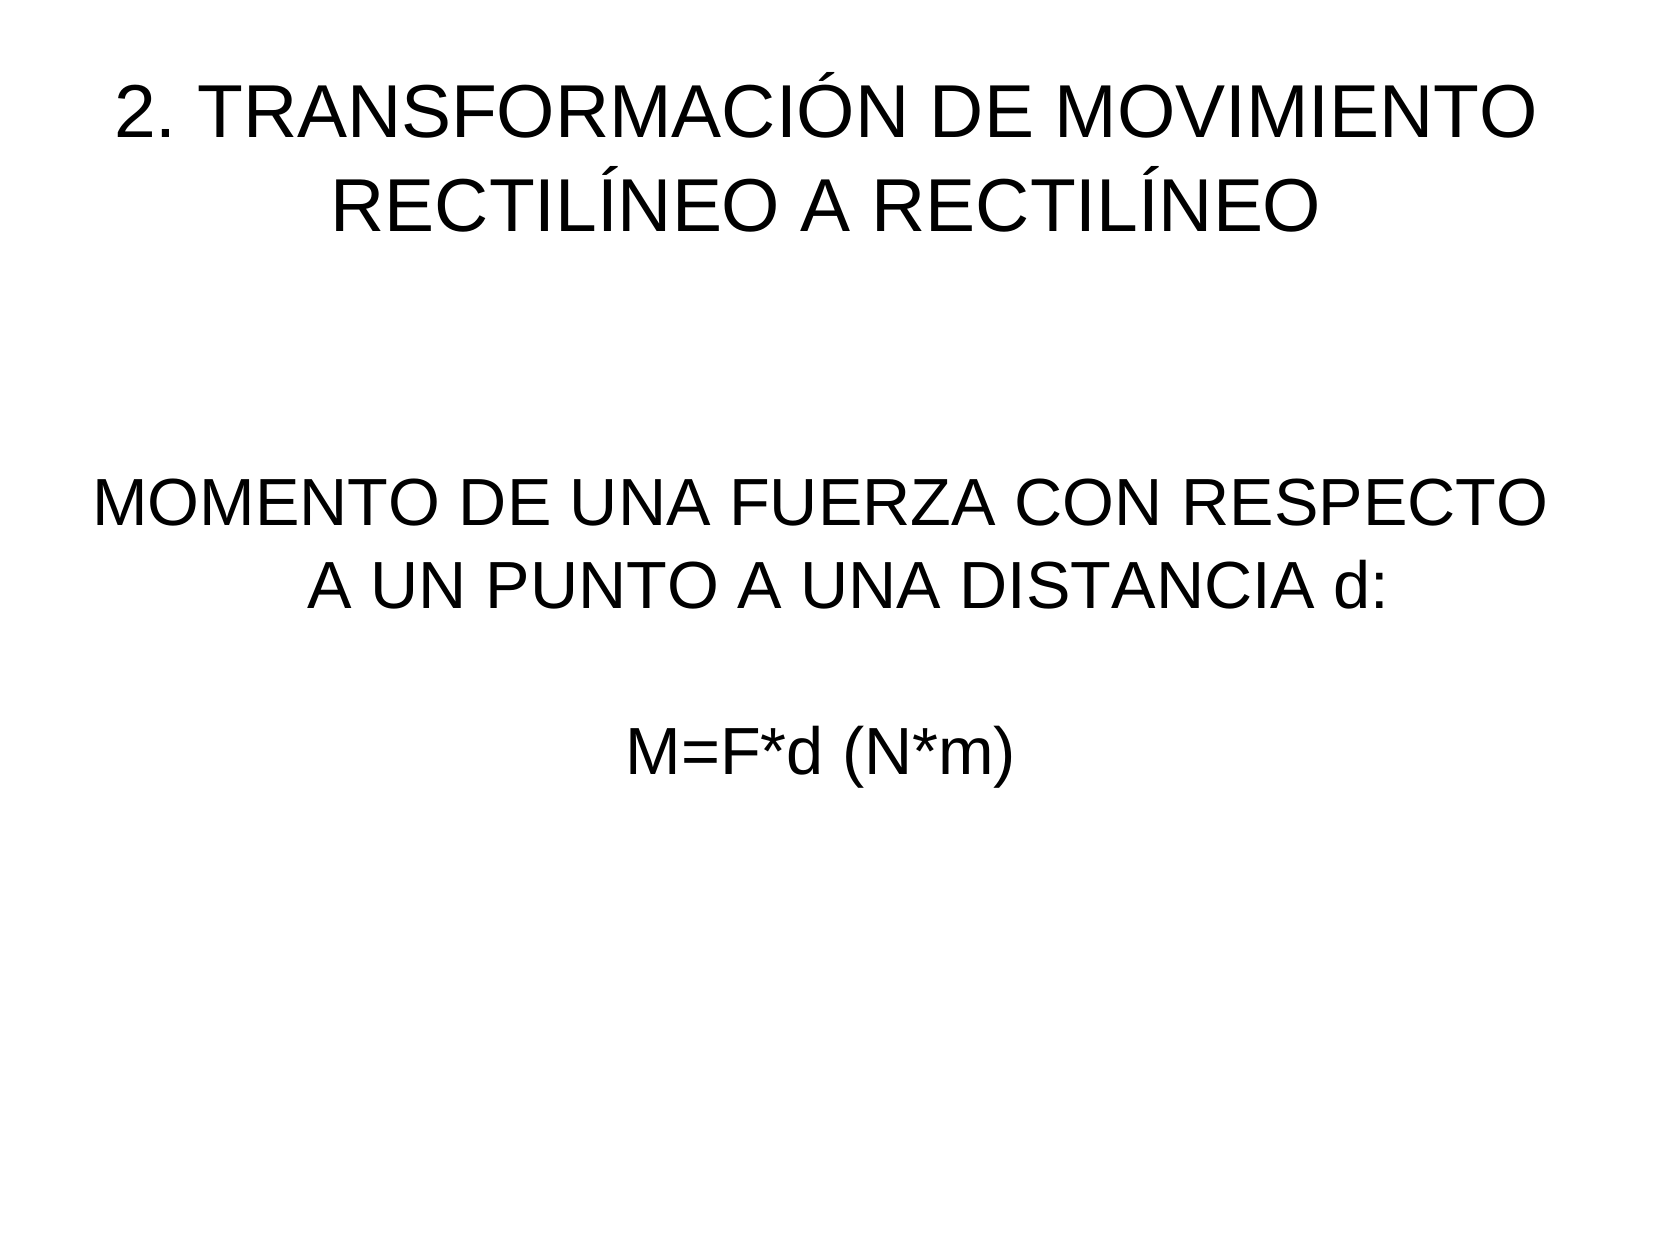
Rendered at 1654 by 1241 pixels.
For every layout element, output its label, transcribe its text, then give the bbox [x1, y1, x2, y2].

text_box MOMENTO DE UNA FUERZA CON RESPECTO A UN PUNTO A UNA DISTANCIA d: M=F*d (N*m) [77, 295, 1565, 1114]
title 2. TRANSFORMACIÓN DE MOVIMIENTO RECTILÍNEO A RECTILÍNEO [82, 38, 1571, 268]
